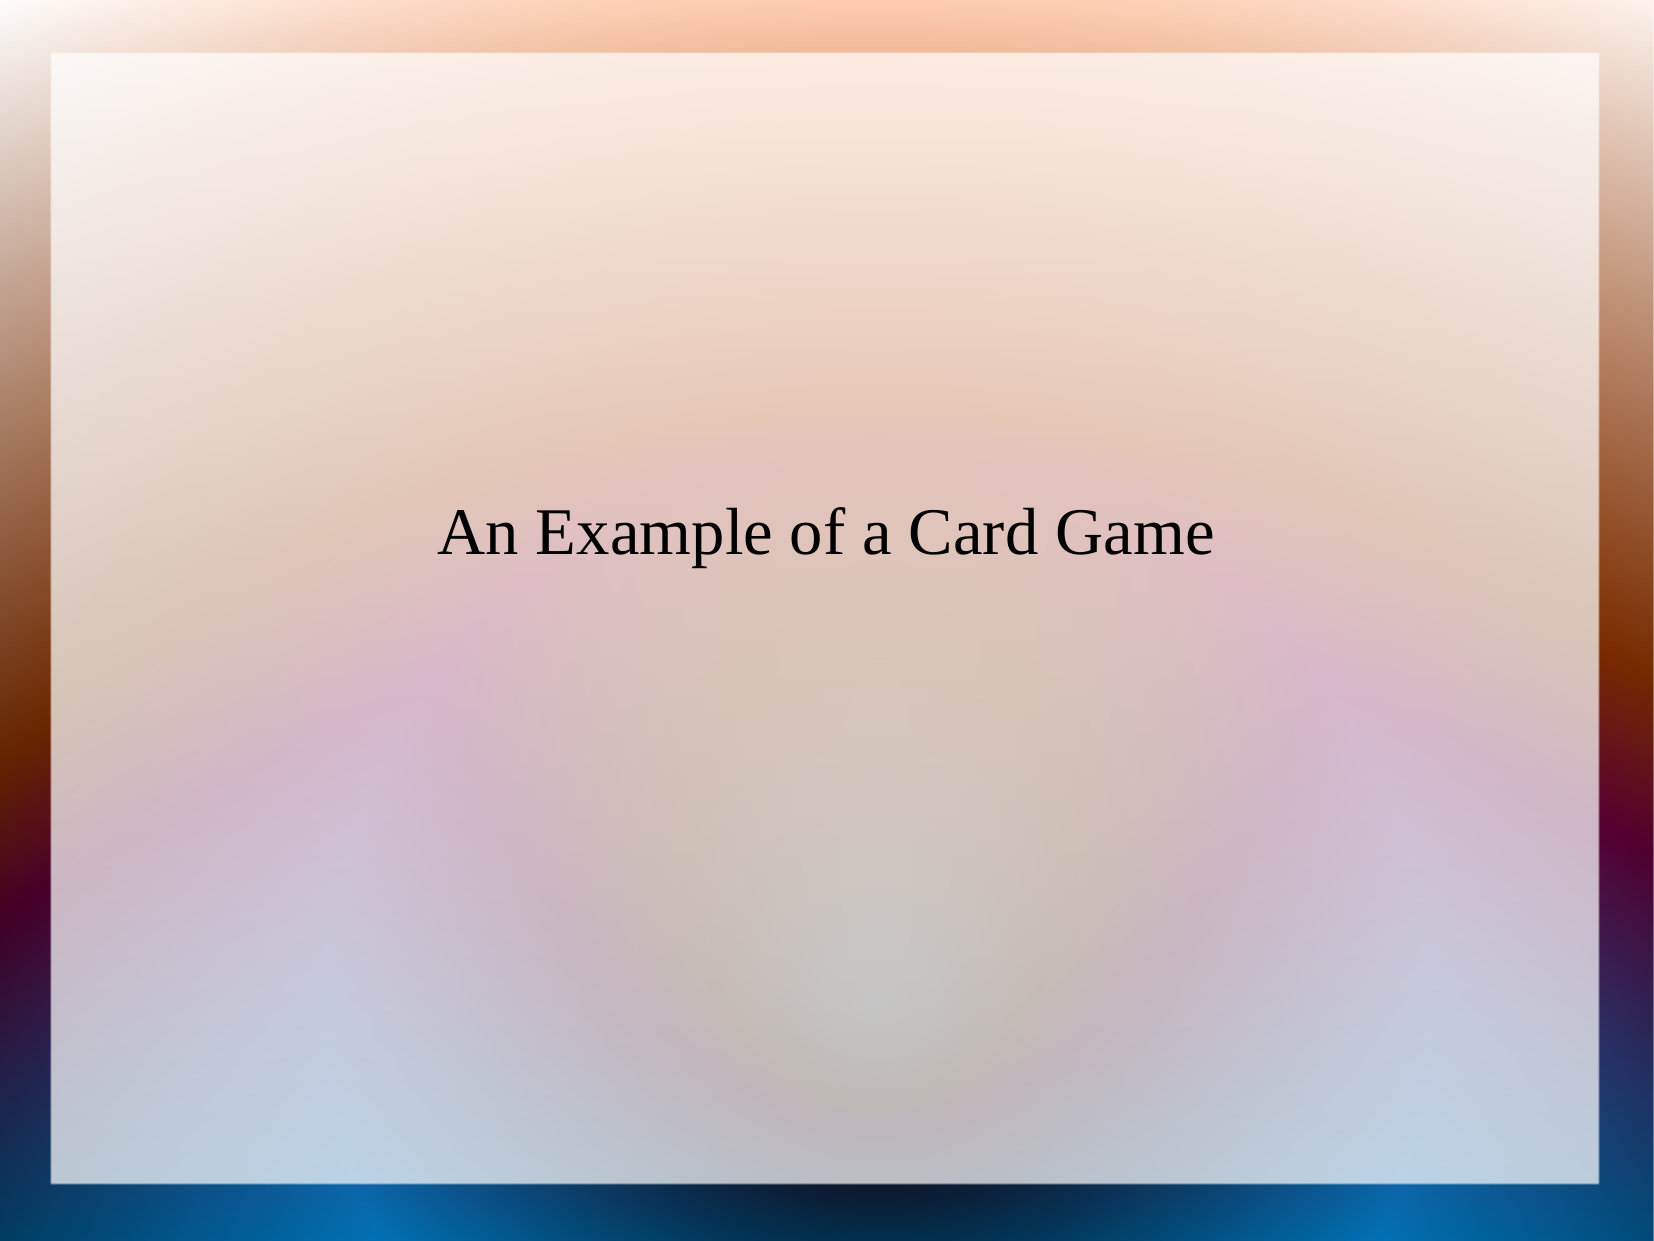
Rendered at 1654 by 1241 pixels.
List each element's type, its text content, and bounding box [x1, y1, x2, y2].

picture [0, 0, 1654, 1241]
subtitle An Example of a Card Game [82, 55, 1571, 1010]
